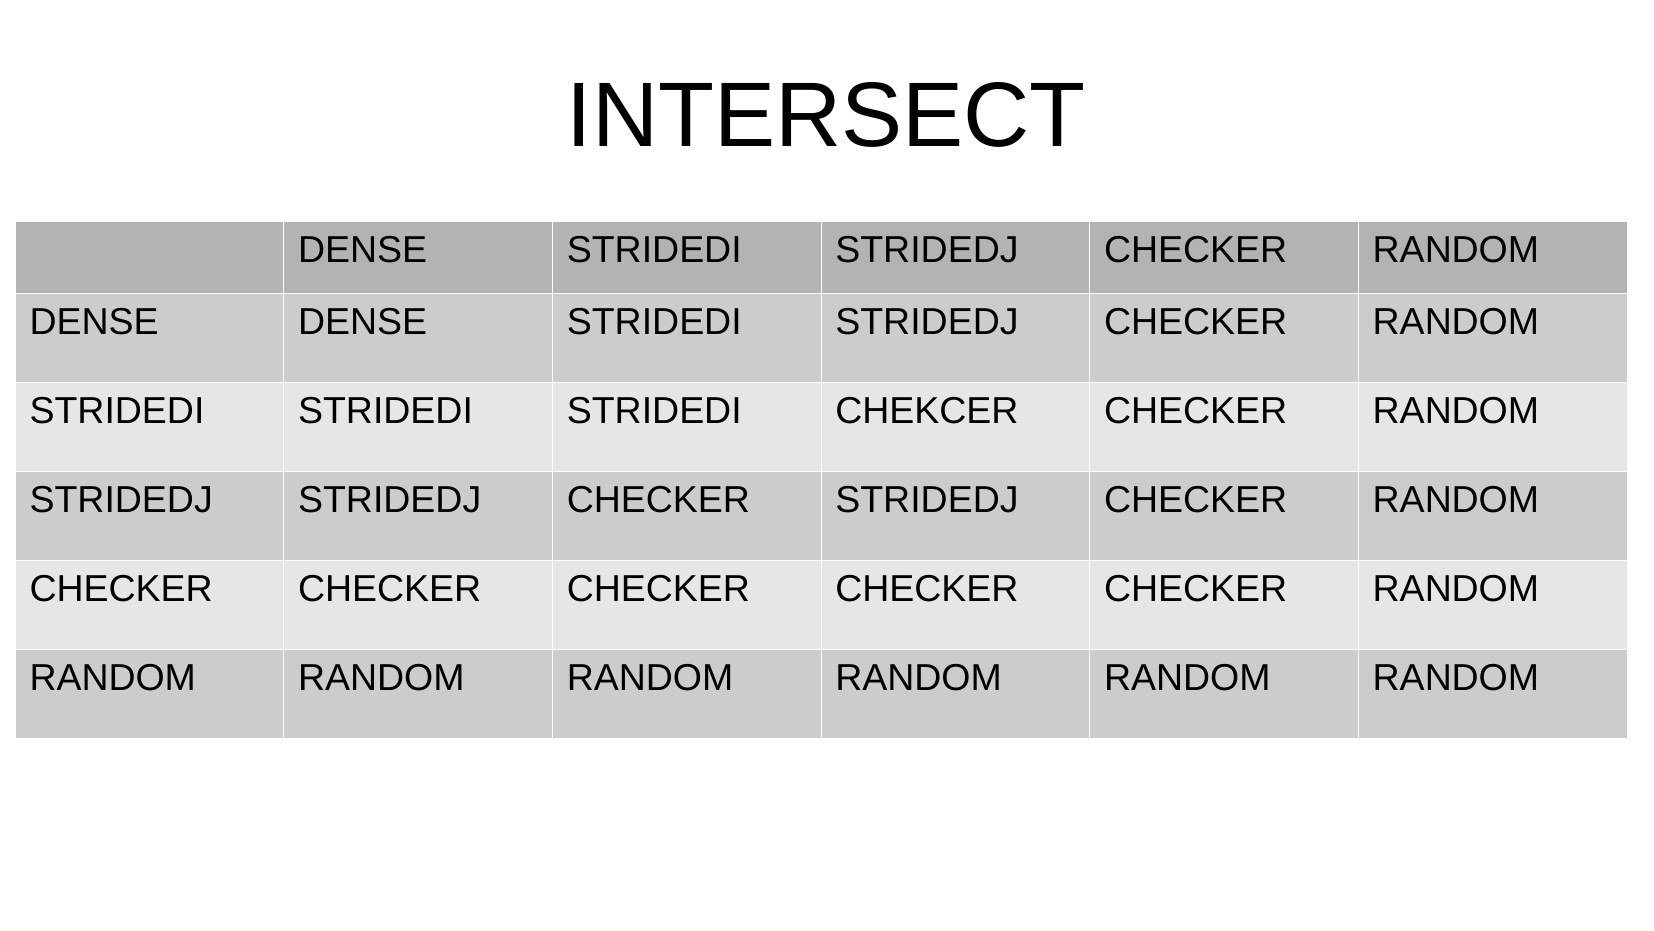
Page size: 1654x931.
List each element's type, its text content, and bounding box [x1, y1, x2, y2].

table_cell RANDOM [822, 650, 1089, 738]
table_cell STRIDEDI [16, 383, 283, 471]
table_header CHECKER [1090, 222, 1358, 293]
table_cell CHECKER [1090, 472, 1358, 560]
table_cell CHECKER [553, 561, 821, 649]
table_header [16, 222, 283, 293]
table_header STRIDEDJ [822, 222, 1089, 293]
title INTERSECT [82, 37, 1571, 193]
table_header RANDOM [1359, 222, 1627, 293]
table_cell RANDOM [1359, 472, 1627, 560]
table_cell STRIDEDJ [822, 294, 1089, 382]
table_cell RANDOM [1359, 383, 1627, 471]
table_cell STRIDEDJ [284, 472, 552, 560]
table_cell CHECKER [1090, 561, 1358, 649]
table_cell RANDOM [1359, 294, 1627, 382]
table_cell STRIDEDJ [822, 472, 1089, 560]
table_cell STRIDEDI [553, 383, 821, 471]
table_cell DENSE [16, 294, 283, 382]
table_cell RANDOM [16, 650, 283, 738]
table_cell RANDOM [1359, 561, 1627, 649]
table_header STRIDEDI [553, 222, 821, 293]
table_cell STRIDEDI [284, 383, 552, 471]
table_cell STRIDEDJ [16, 472, 283, 560]
table_cell CHECKER [1090, 383, 1358, 471]
table_cell CHECKER [1090, 294, 1358, 382]
table_cell CHECKER [553, 472, 821, 560]
table_cell CHEKCER [822, 383, 1089, 471]
table_header DENSE [284, 222, 552, 293]
table_cell RANDOM [284, 650, 552, 738]
table_cell RANDOM [1359, 650, 1627, 738]
table_cell RANDOM [553, 650, 821, 738]
table_cell CHECKER [822, 561, 1089, 649]
table_cell RANDOM [1090, 650, 1358, 738]
table_cell DENSE [284, 294, 552, 382]
table_cell STRIDEDI [553, 294, 821, 382]
table_cell CHECKER [16, 561, 283, 649]
table_cell CHECKER [284, 561, 552, 649]
